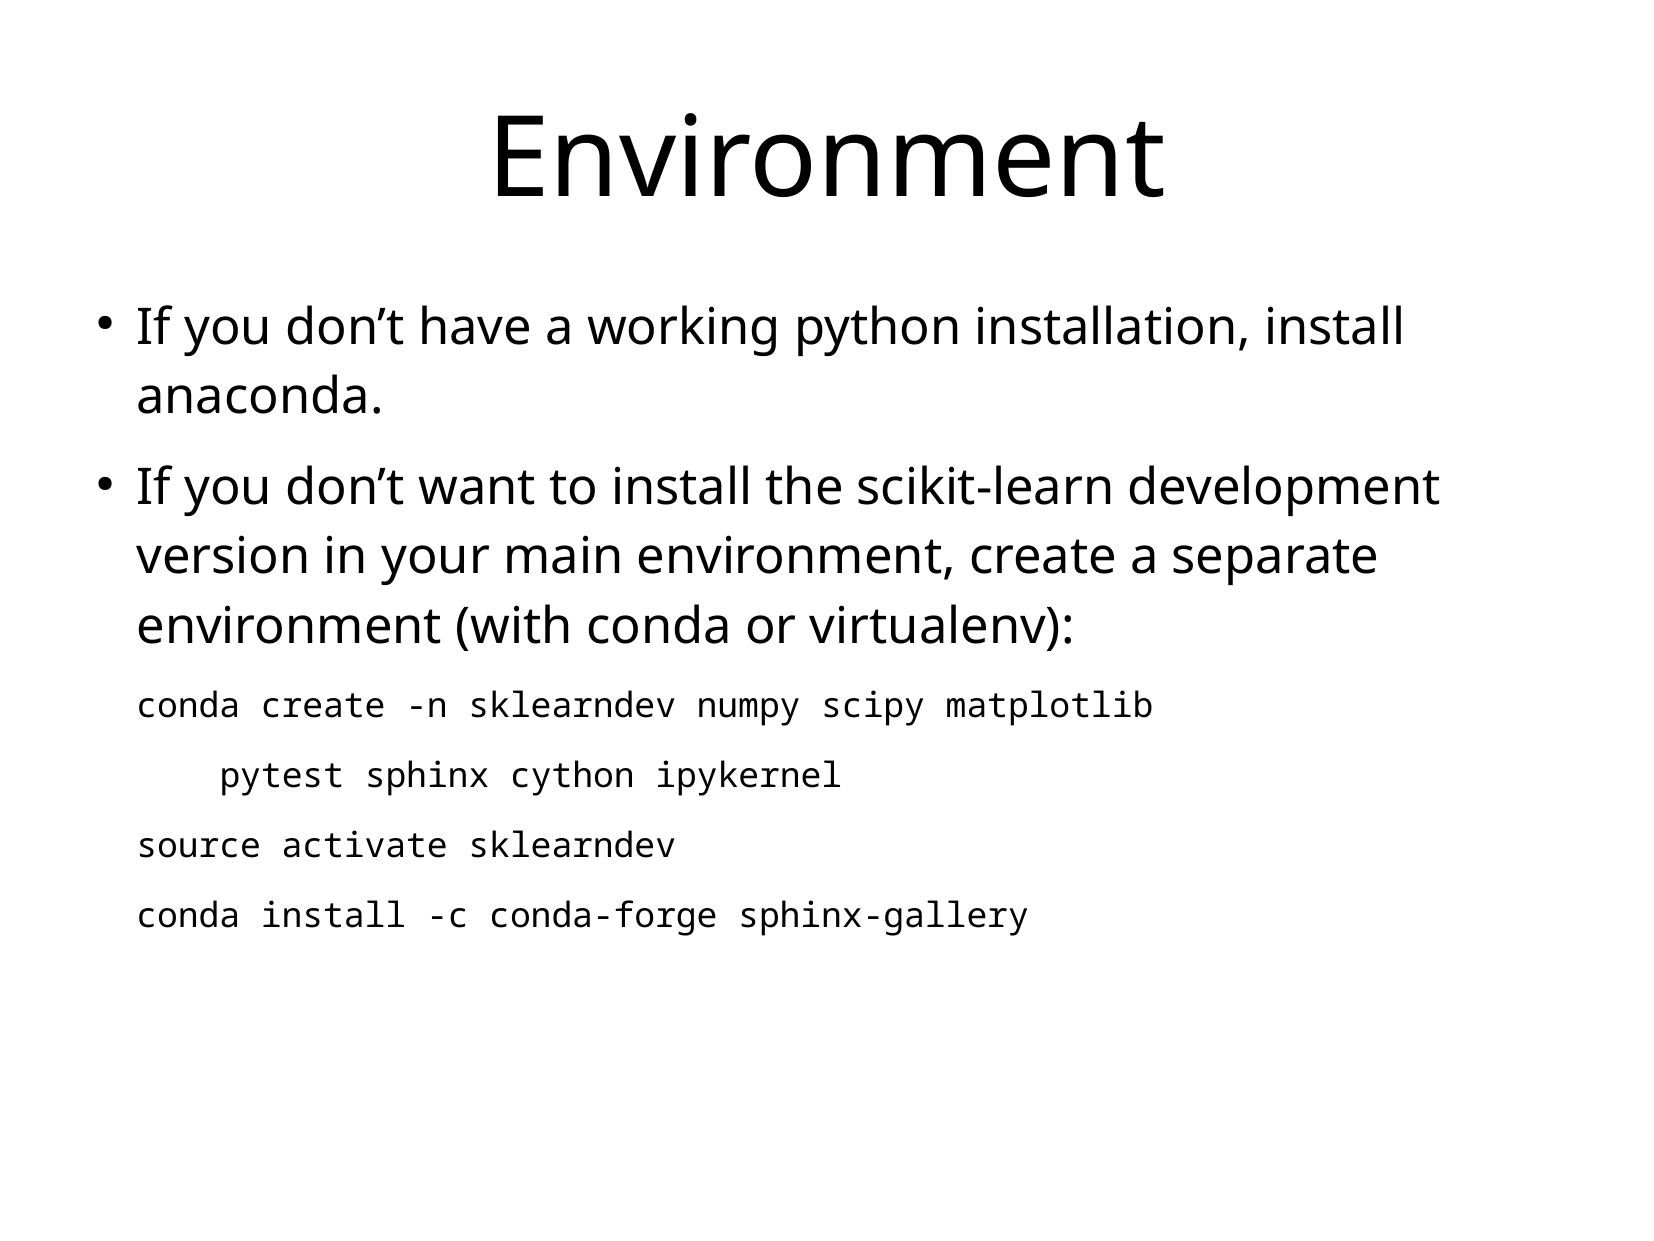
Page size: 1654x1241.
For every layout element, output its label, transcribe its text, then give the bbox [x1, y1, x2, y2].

title Environment [82, 49, 1571, 257]
list If you don’t have a working python installation, install anaconda. If you don’t want to install the scikit-learn development version in your main environment, create a separate environment (with conda or virtualenv): conda create -n sklearndev numpy scipy matplotlib pytest sphinx cython ipykernel source activate sklearndev conda install -c conda-forge sphinx-gallery [82, 290, 1571, 1010]
